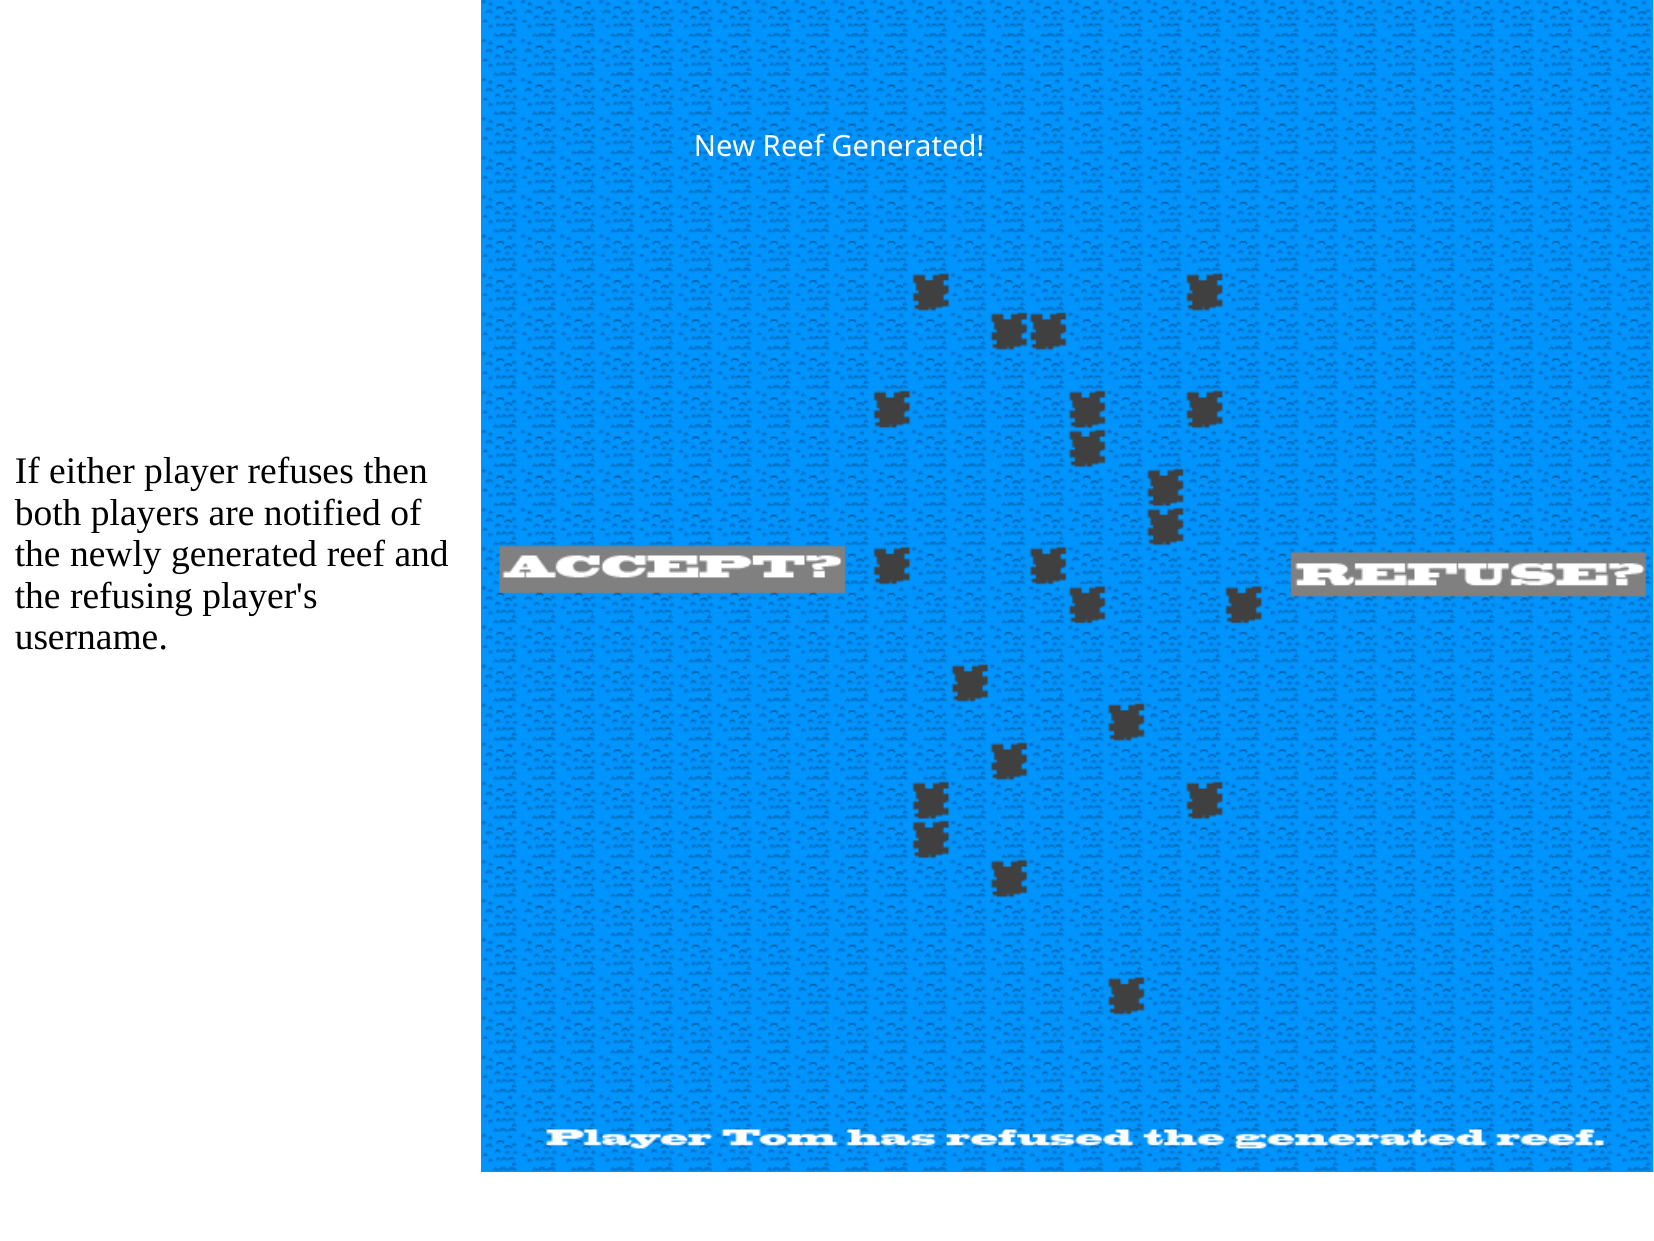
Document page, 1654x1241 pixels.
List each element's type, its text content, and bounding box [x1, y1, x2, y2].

text_box If either player refuses then both players are notified of the newly generated reef and the refusing player's username. [0, 442, 473, 671]
picture [481, 0, 1654, 1172]
text_box New Reef Generated! [679, 118, 1447, 173]
